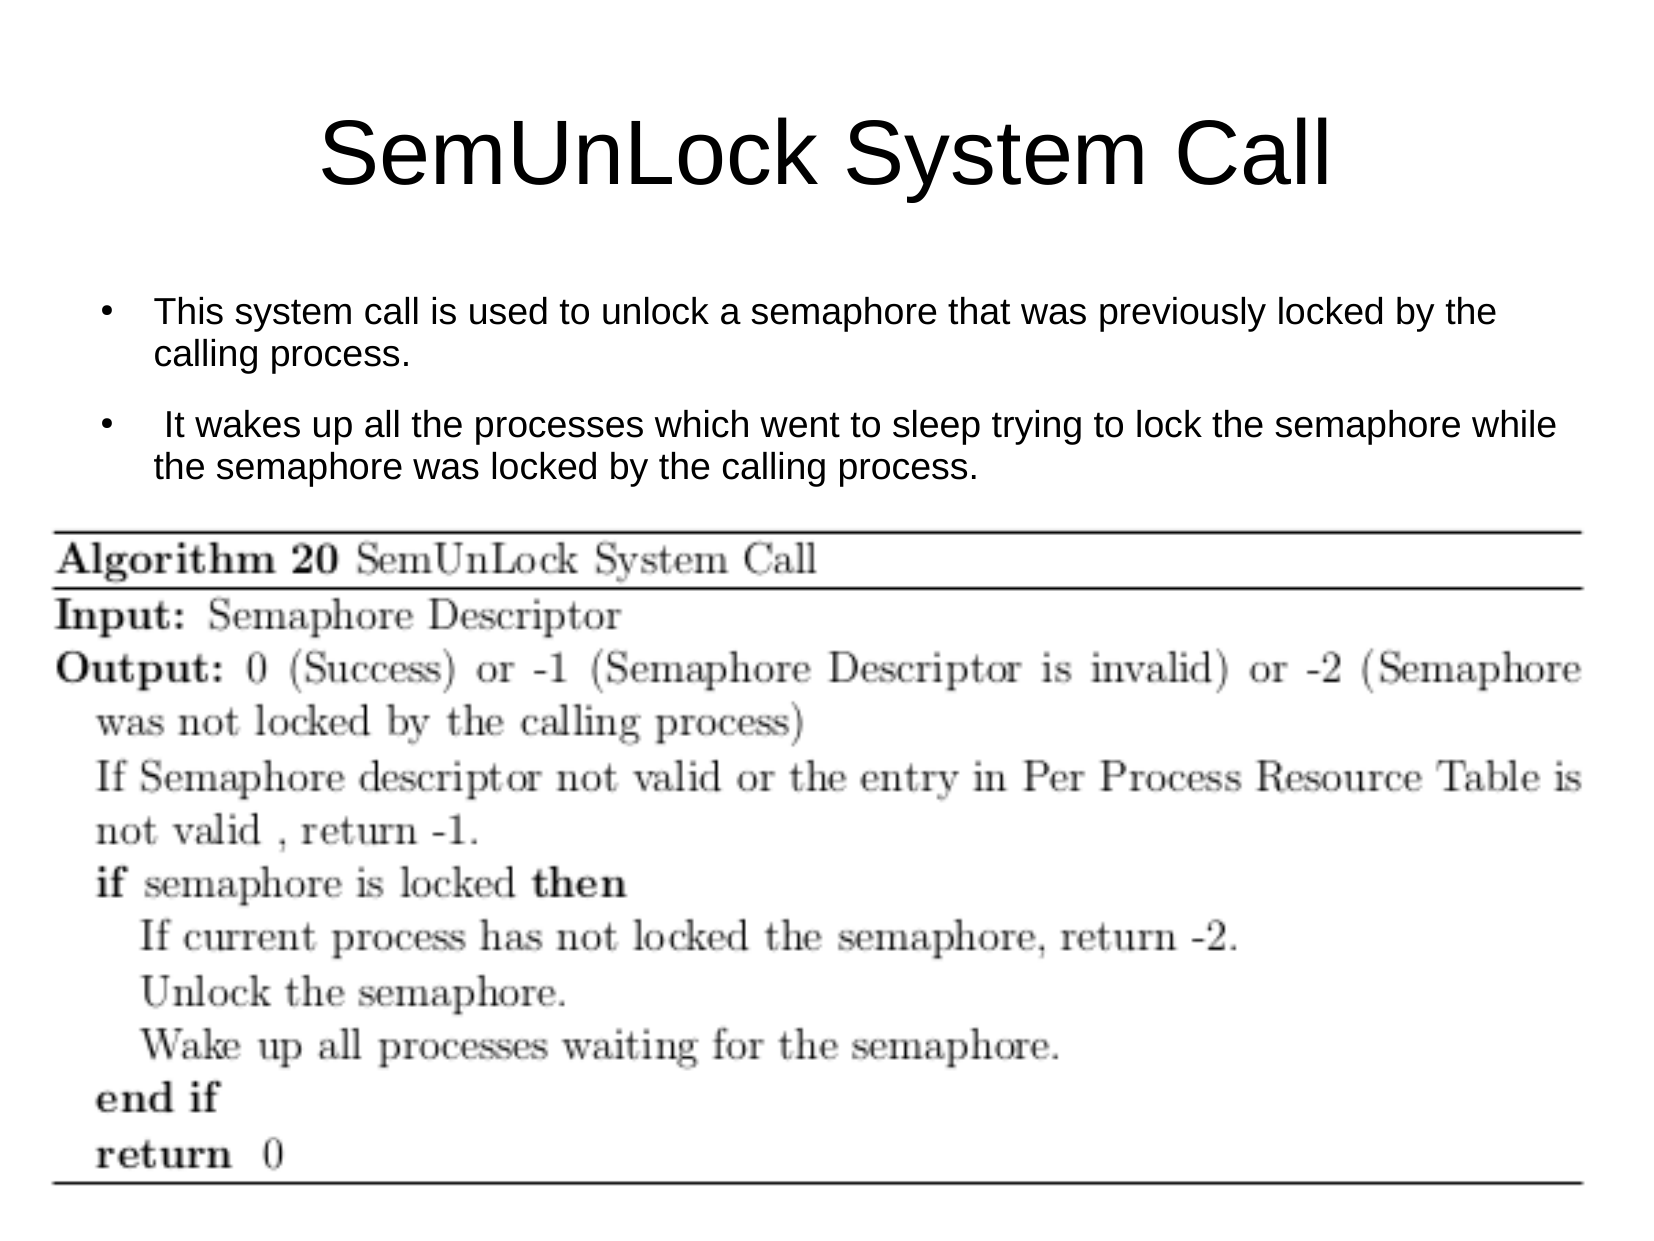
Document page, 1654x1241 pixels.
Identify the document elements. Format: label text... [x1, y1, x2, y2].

picture [47, 507, 1615, 1205]
title SemUnLock System Call [82, 49, 1571, 257]
list This system call is used to unlock a semaphore that was previously locked by the calling process. It wakes up all the processes which went to sleep trying to lock the semaphore while the semaphore was locked by the calling process. [82, 290, 1571, 507]
